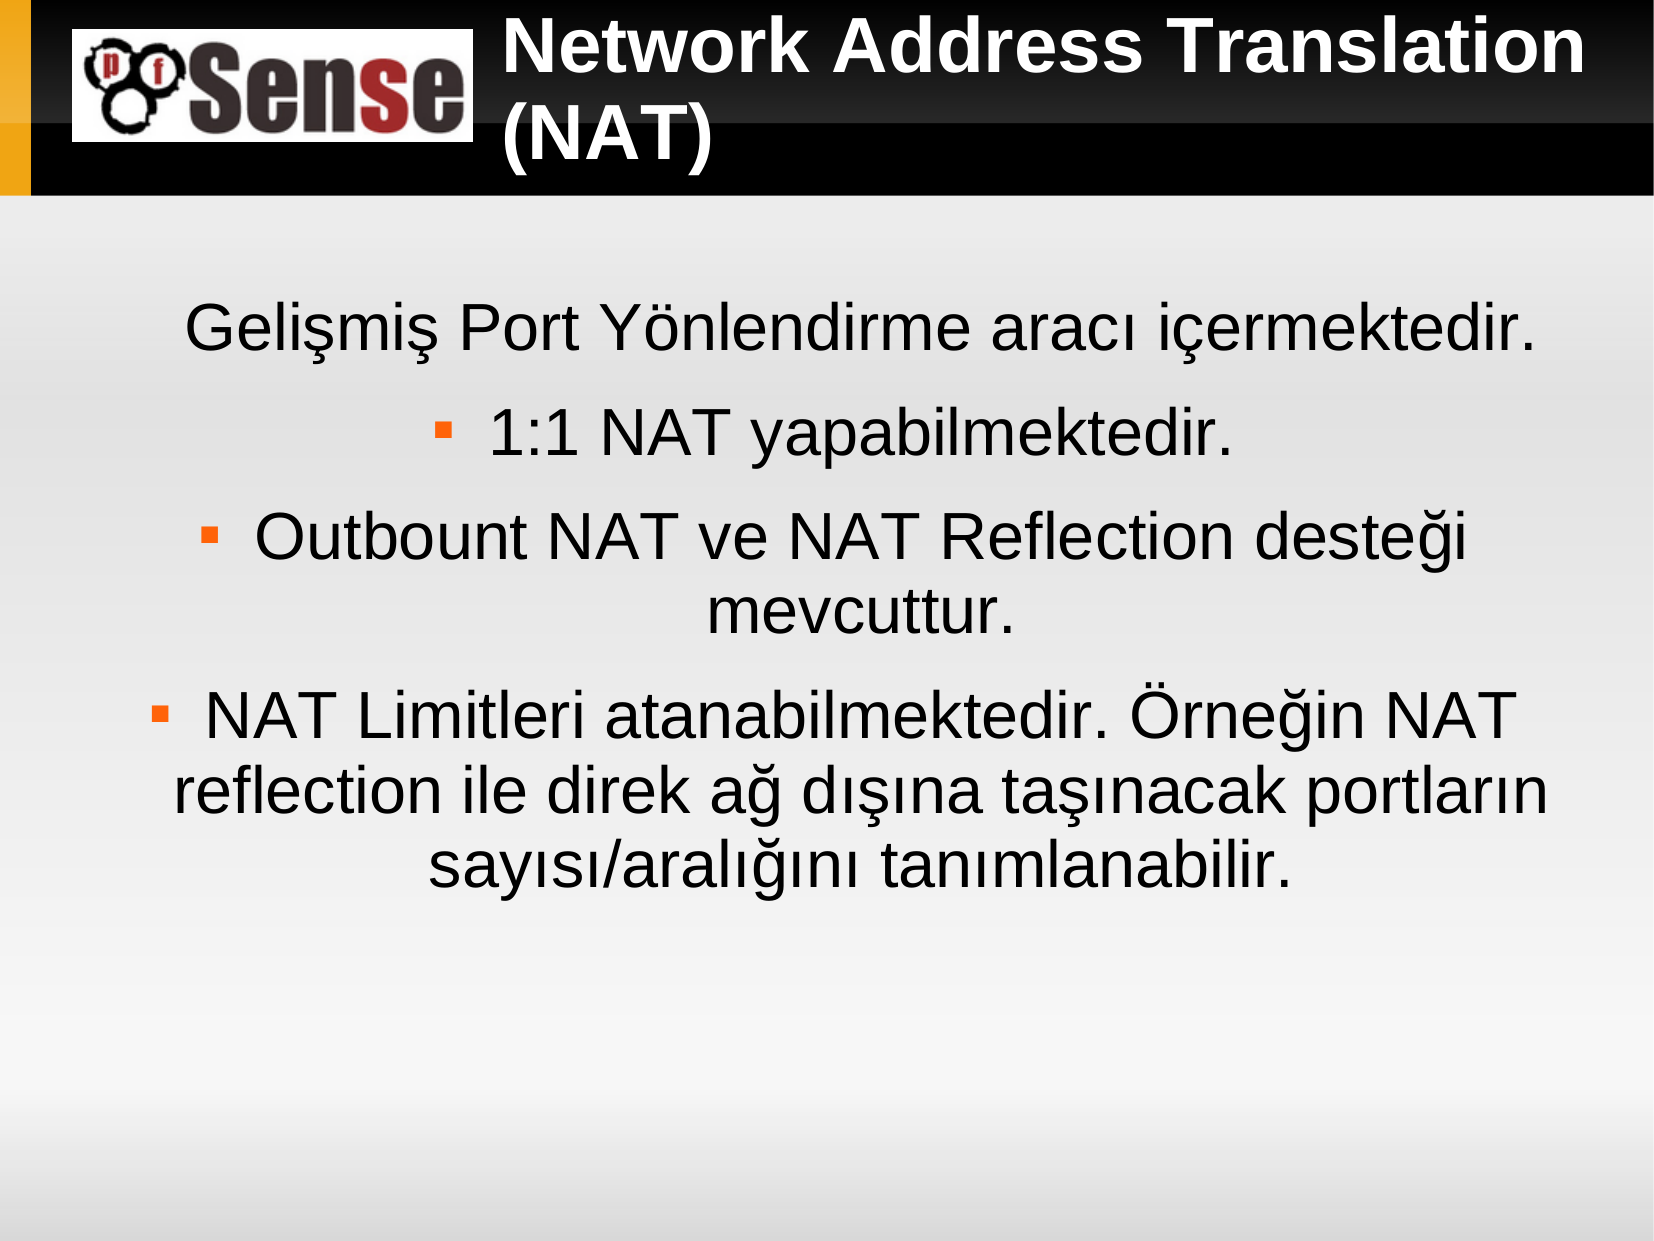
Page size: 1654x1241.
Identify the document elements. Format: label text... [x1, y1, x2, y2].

title Network Address Translation (NAT) [501, 0, 1625, 178]
list Gelişmiş Port Yönlendirme aracı içermektedir. 1:1 NAT yapabilmektedir. Outbount NAT ve NAT Reflection desteği mevcuttur. NAT Limitleri atanabilmektedir. Örneğin NAT reflection ile direk ağ dışına taşınacak portların sayısı/aralığını tanımlanabilir. [82, 290, 1571, 1109]
picture [0, 0, 1654, 1241]
